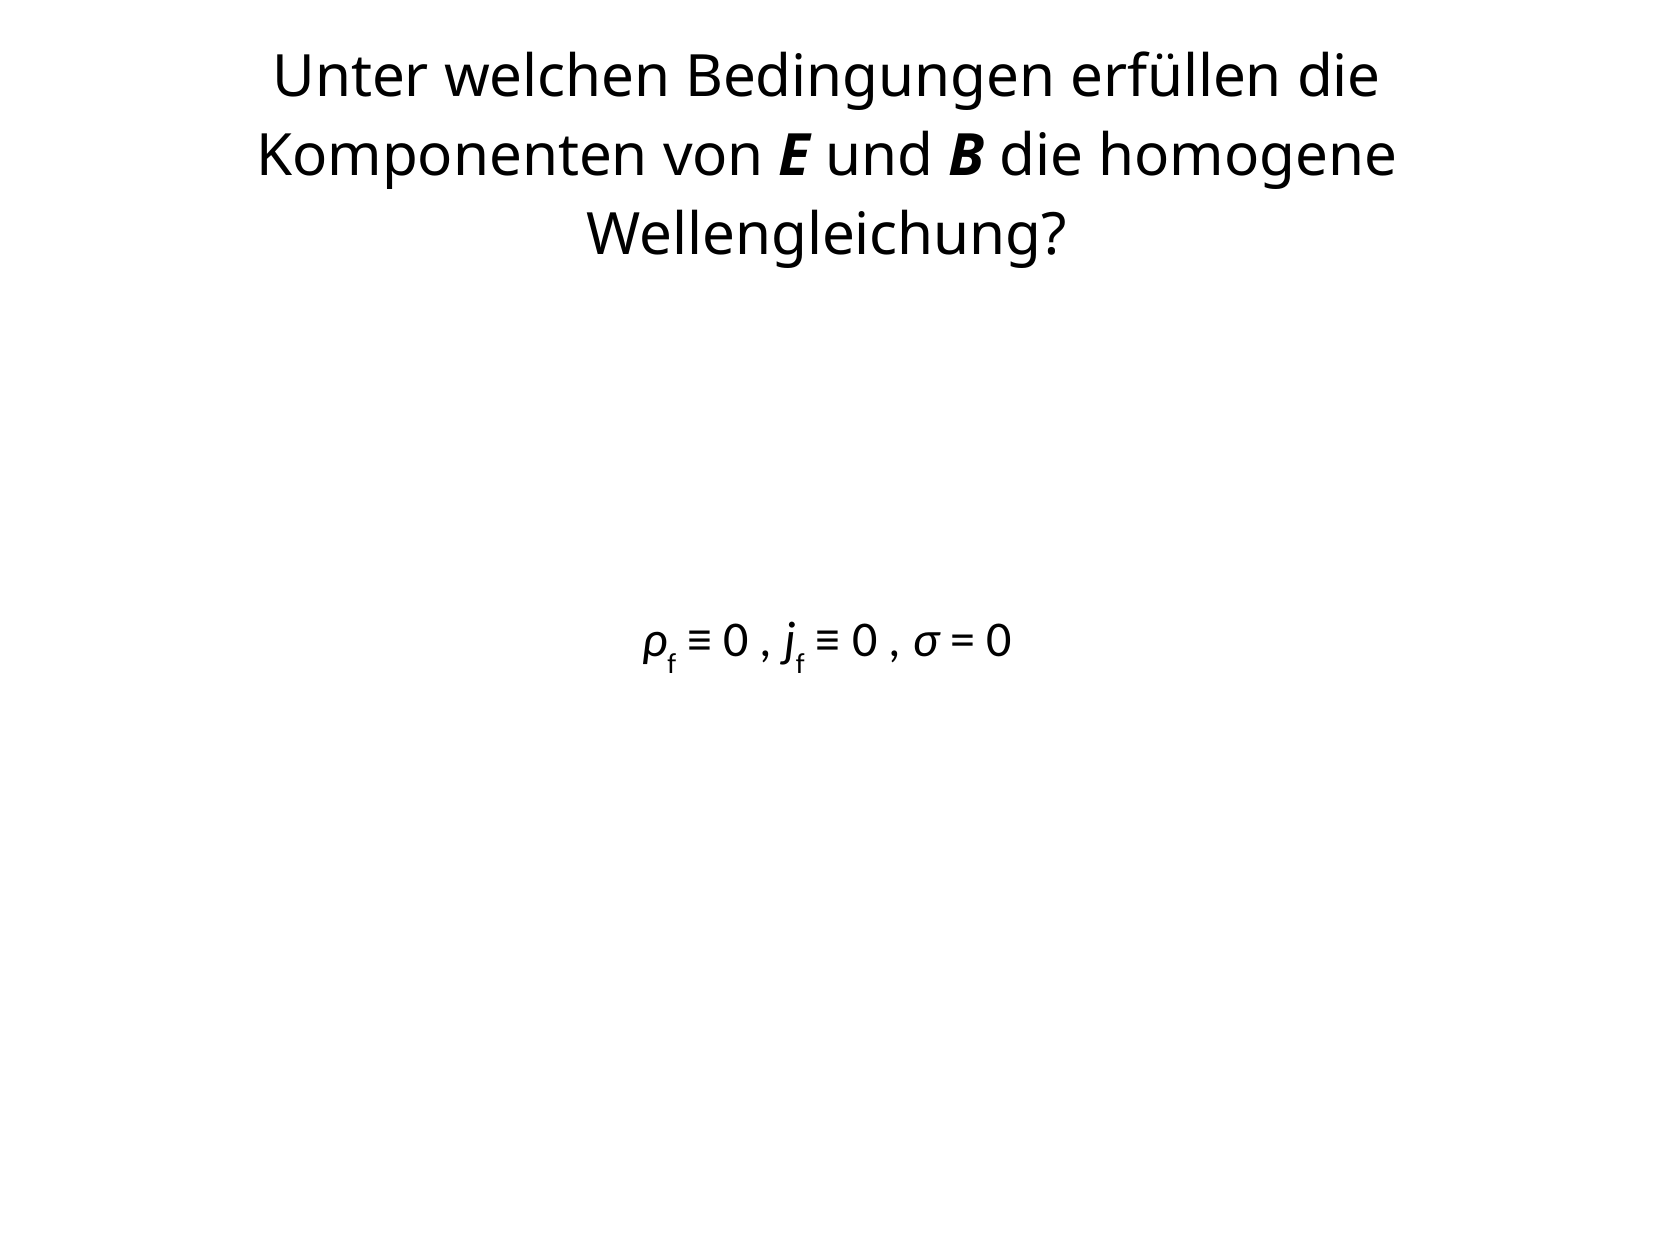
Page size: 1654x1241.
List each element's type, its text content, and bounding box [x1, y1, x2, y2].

title Unter welchen Bedingungen erfüllen die Komponenten von E und B die homogene Wellengleichung? [82, 49, 1571, 257]
subtitle ρf ≡ 0 , jf ≡ 0 , σ = 0 [82, 290, 1571, 1010]
